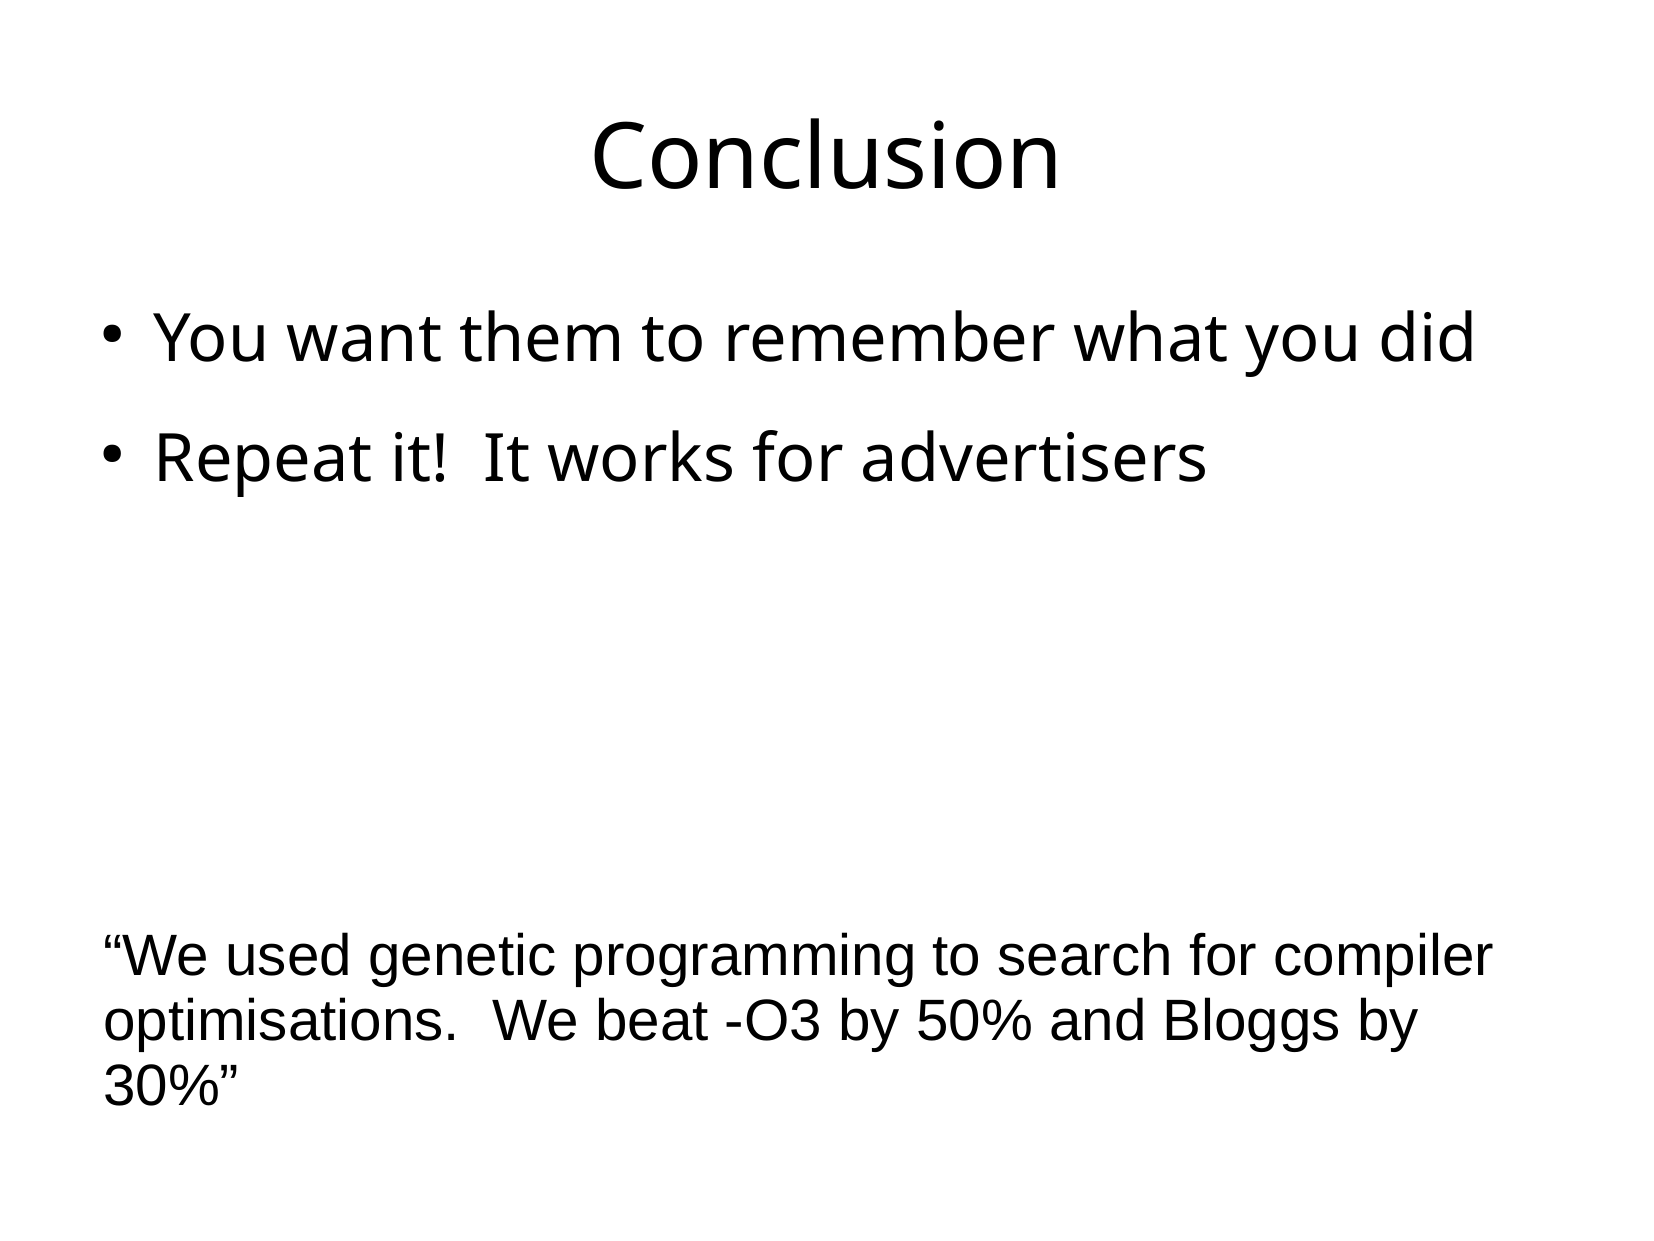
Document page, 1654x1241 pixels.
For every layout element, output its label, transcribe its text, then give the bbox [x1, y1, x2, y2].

list You want them to remember what you did Repeat it! It works for advertisers [82, 290, 1571, 1109]
title Conclusion [82, 56, 1571, 250]
text_box “We used genetic programming to search for compiler optimisations. We beat -O3 by 50% and Bloggs by 30%” [88, 915, 1565, 1176]
